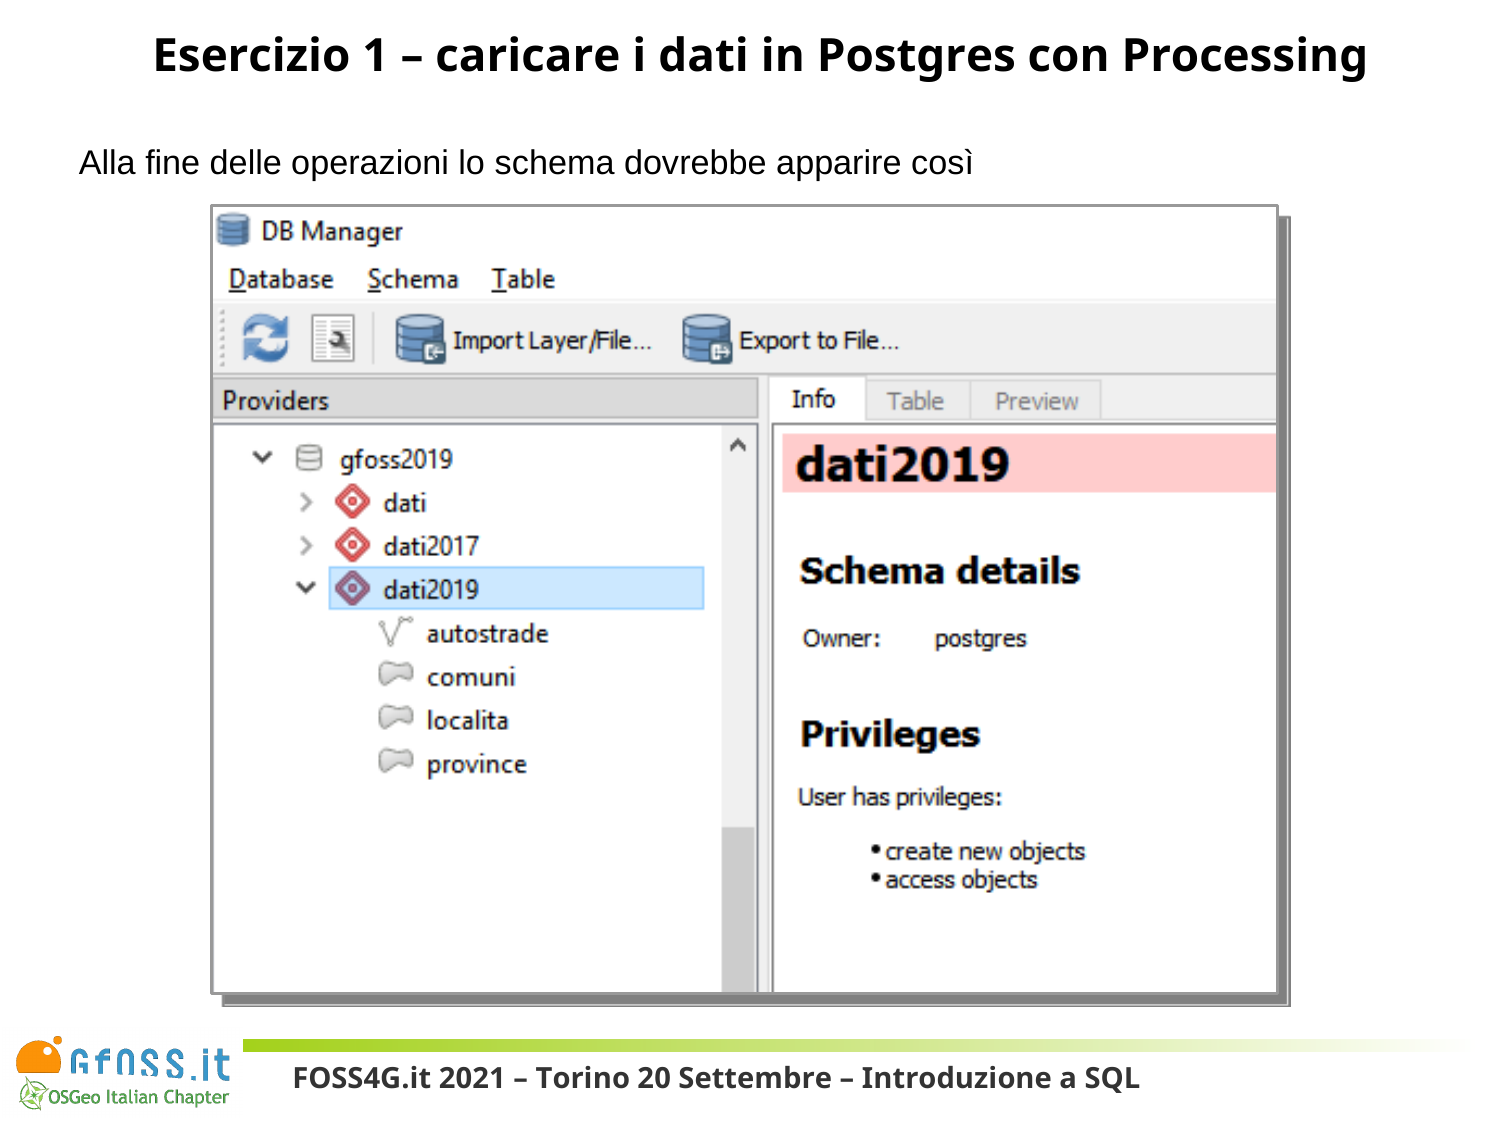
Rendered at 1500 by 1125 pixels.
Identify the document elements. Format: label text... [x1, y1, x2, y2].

picture [2, 1027, 243, 1118]
title Esercizio 1 – caricare i dati in Postgres con Processing [21, 26, 1500, 82]
text_box Alla fine delle operazioni lo schema dovrebbe apparire così [64, 135, 1458, 572]
picture [212, 206, 1276, 993]
